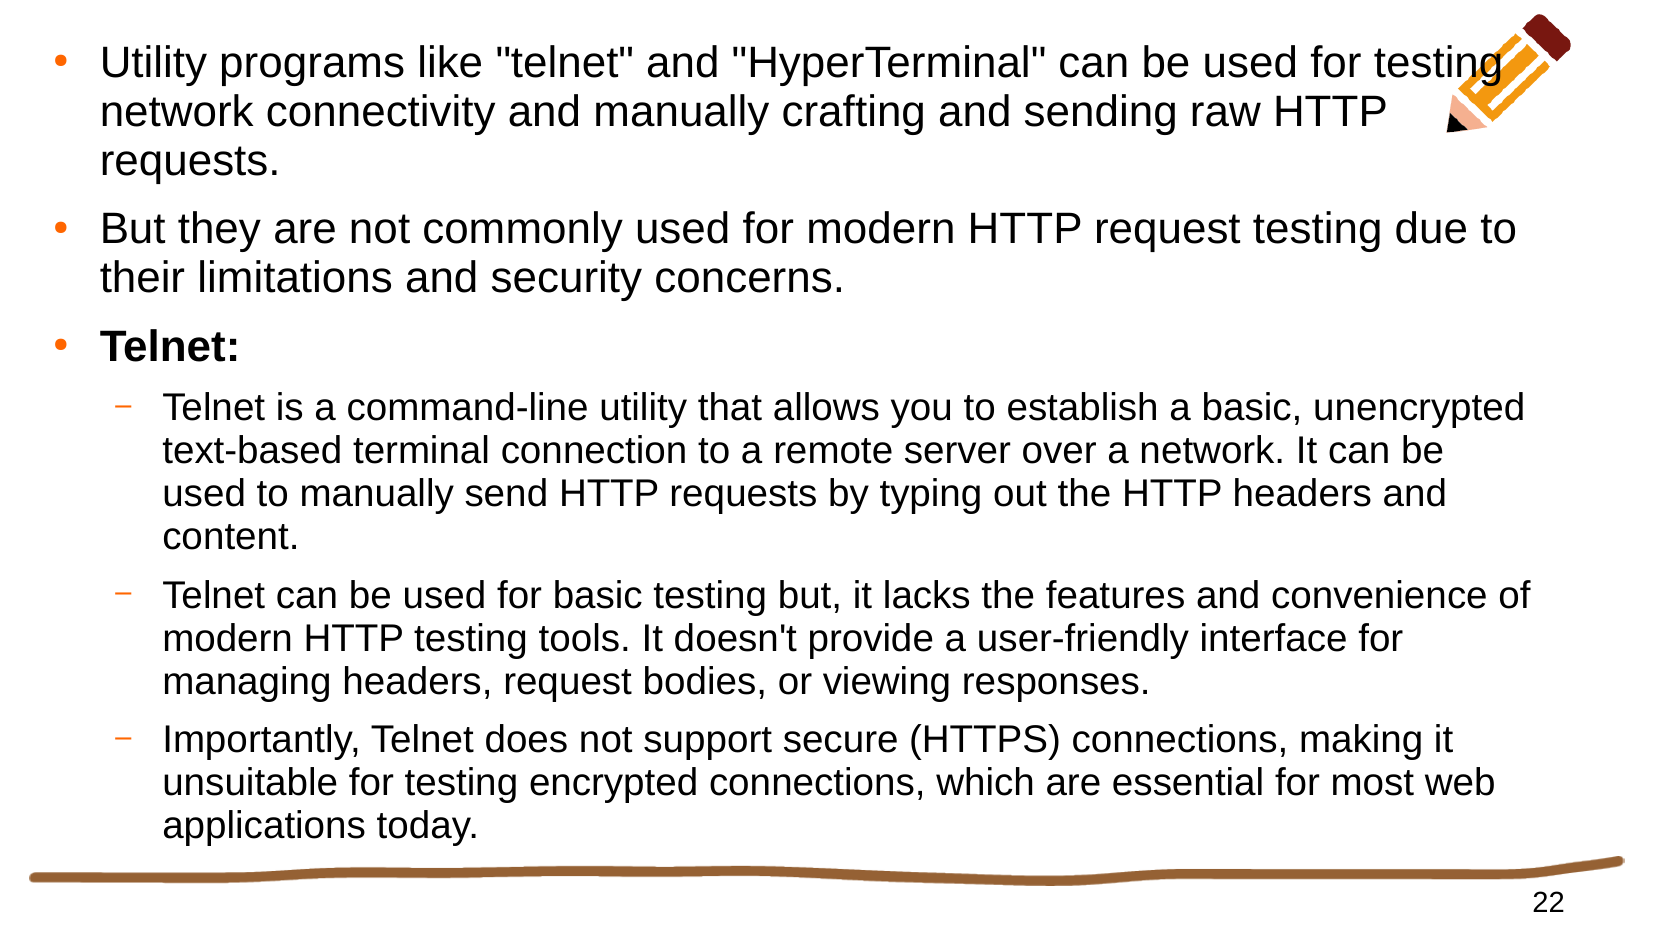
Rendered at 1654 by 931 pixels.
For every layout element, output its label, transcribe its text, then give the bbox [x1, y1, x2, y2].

list Utility programs like "telnet" and "HyperTerminal" can be used for testing network connectivity and manually crafting and sending raw HTTP requests. But they are not commonly used for modern HTTP request testing due to their limitations and security concerns. Telnet: Telnet is a command-line utility that allows you to establish a basic, unencrypted text-based terminal connection to a remote server over a network. It can be used to manually send HTTP requests by typing out the HTTP headers and content. Telnet can be used for basic testing but, it lacks the features and convenience of modern HTTP testing tools. It doesn't provide a user-friendly interface for managing headers, request bodies, or viewing responses. Importantly, Telnet does not support secure (HTTPS) connections, making it unsuitable for testing encrypted connections, which are essential for most web applications today. [37, 37, 1538, 857]
picture [1446, 14, 1571, 133]
picture [29, 856, 1625, 886]
